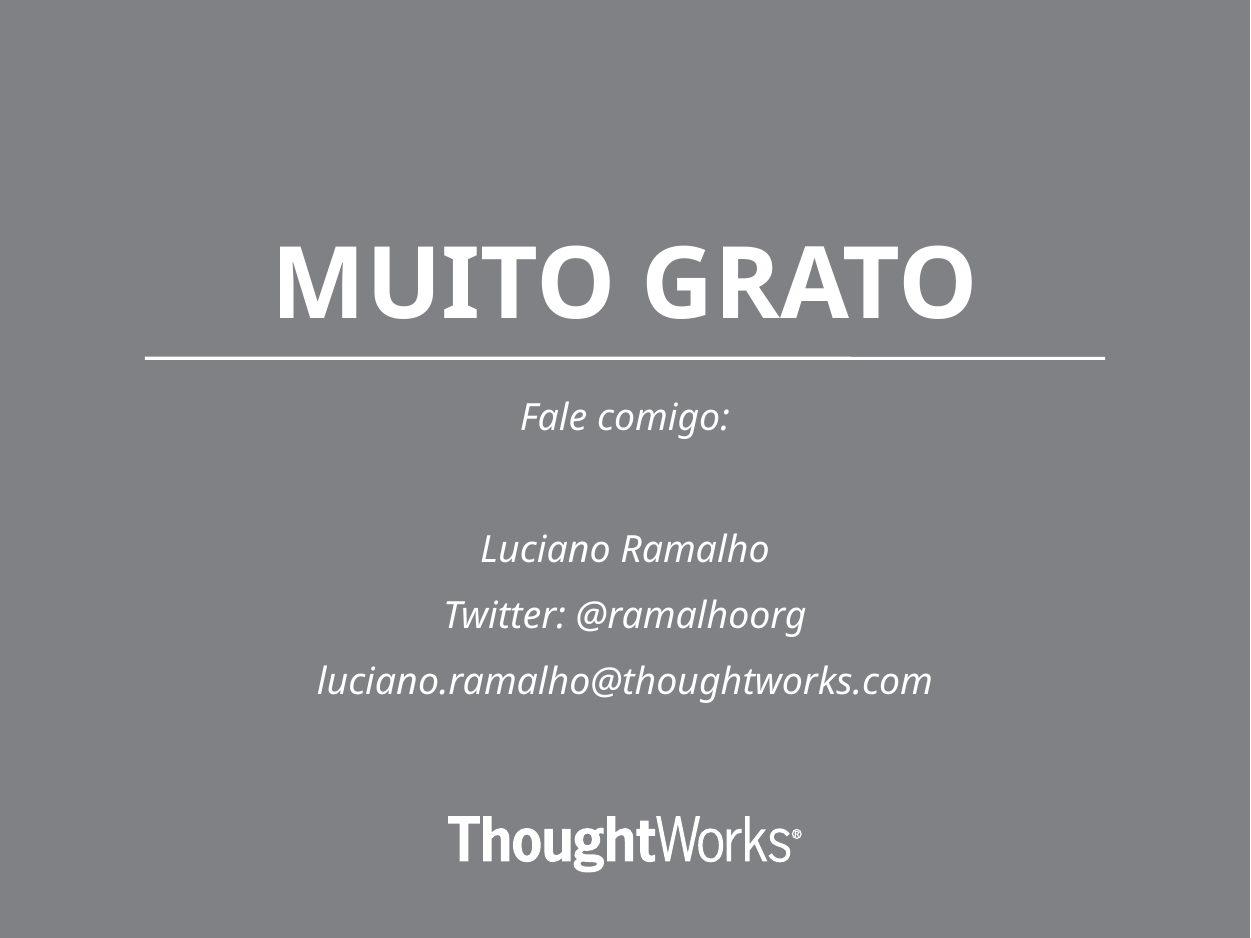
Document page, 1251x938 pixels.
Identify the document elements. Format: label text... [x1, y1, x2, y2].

title MUITO GRATO [62, 102, 1188, 351]
list Fale comigo: Luciano Ramalho Twitter: @ramalhoorg luciano.ramalho@thoughtworks.com [268, 380, 982, 697]
